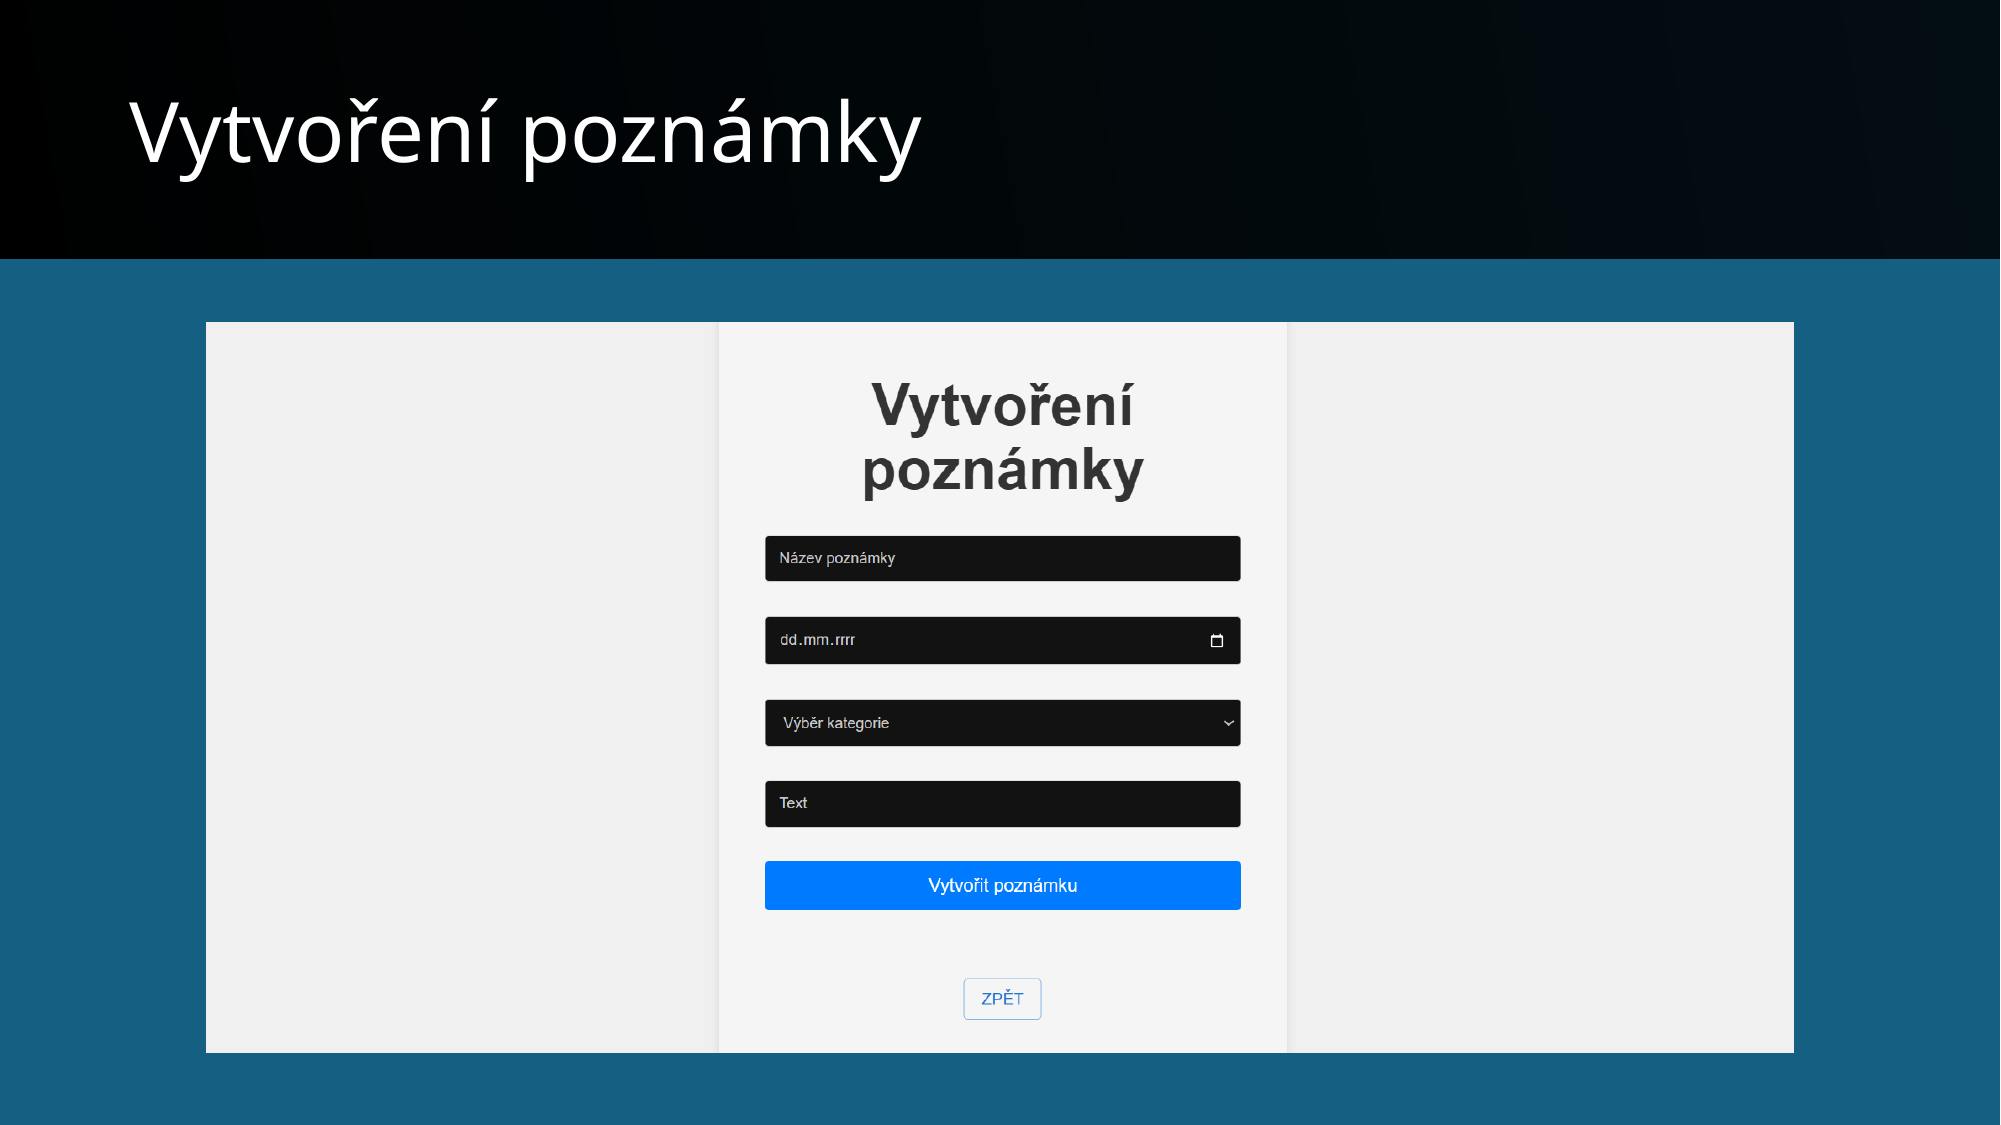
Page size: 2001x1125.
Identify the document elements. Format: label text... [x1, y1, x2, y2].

title Vytvoření poznámky [114, 40, 1274, 231]
picture [206, 322, 1794, 1053]
text_box [0, 0, 2000, 1125]
